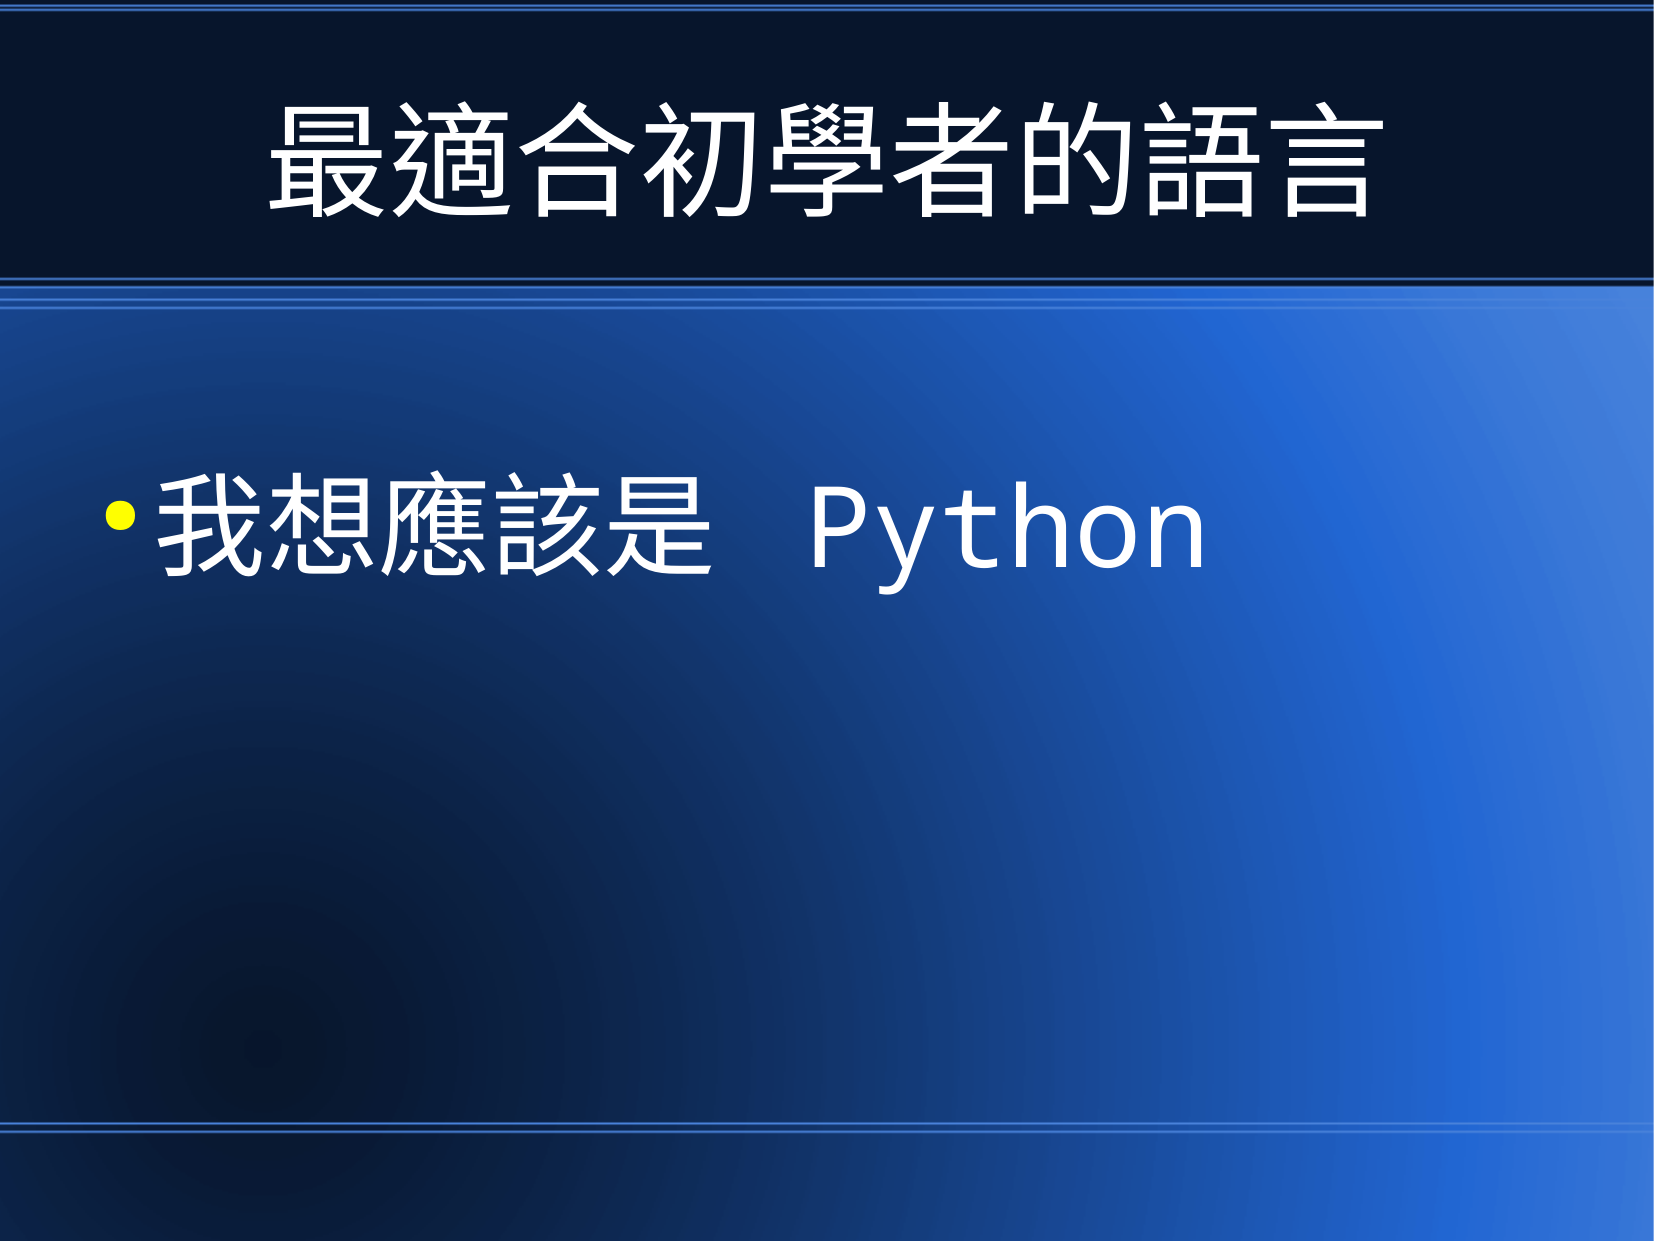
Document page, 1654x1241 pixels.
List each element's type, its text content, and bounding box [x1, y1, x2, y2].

list 我想應該是 Python [82, 355, 1571, 1241]
picture [0, 0, 1654, 1241]
title 最適合初學者的語言 [82, 49, 1571, 257]
